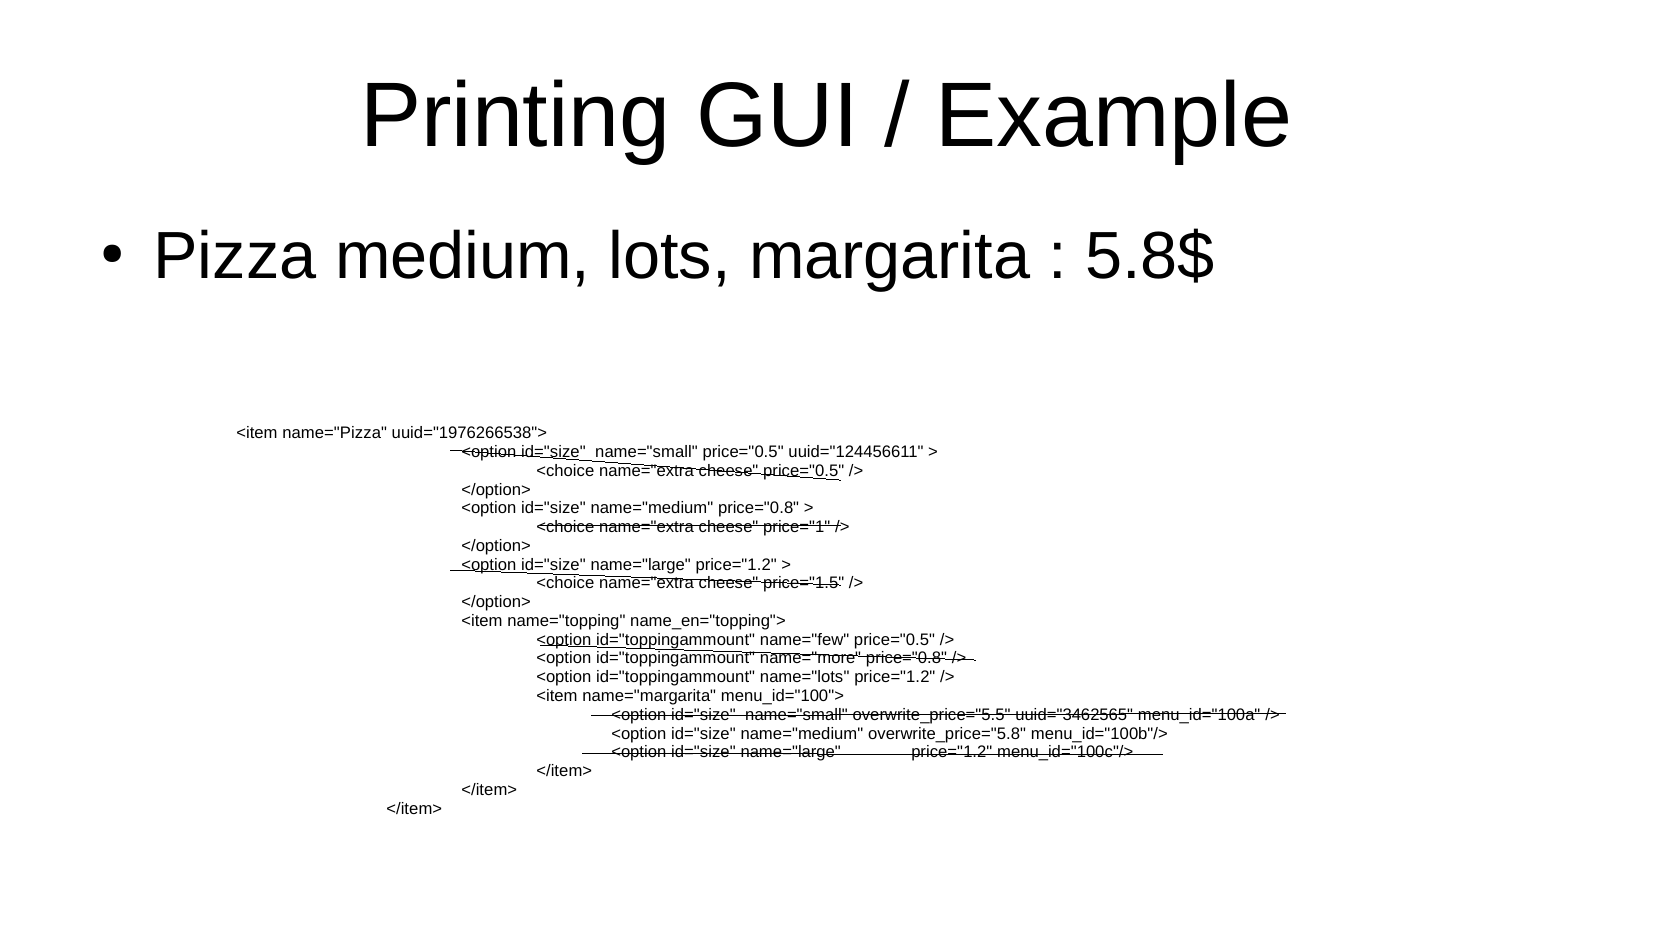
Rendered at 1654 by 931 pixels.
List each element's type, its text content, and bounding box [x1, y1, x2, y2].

title Printing GUI / Example [82, 37, 1571, 193]
text_box <item name="Pizza" uuid="1976266538"> <option id="size" name="small" price="0.5" uuid="124456611" > <choice name="extra cheese" price="0.5" /> </option> <option id="size" name="medium" price="0.8" > <choice name="extra cheese" price="1" /> </option> <option id="size" name="large" price="1.2" > <choice name="extra cheese" price="1.5" /> </option> <item name="topping" name_en="topping"> <option id="toppingammount" name="few" price="0.5" /> <option id="toppingammount" name="more" price="0.8" /> <option id="toppingammount" name="lots" price="1.2" /> <item name="margarita" menu_id="100"> <option id="size" name="small" overwrite_price="5.5" uuid="3462565" menu_id="100a" /> <option id="size" name="medium" overwrite_price="5.8" menu_id="100b"/> <option id="size" name="large" price="1.2" menu_id="100c"/> </item> </item> </item> [221, 415, 1654, 931]
list Pizza medium, lots, margarita : 5.8$ [82, 217, 1571, 758]
